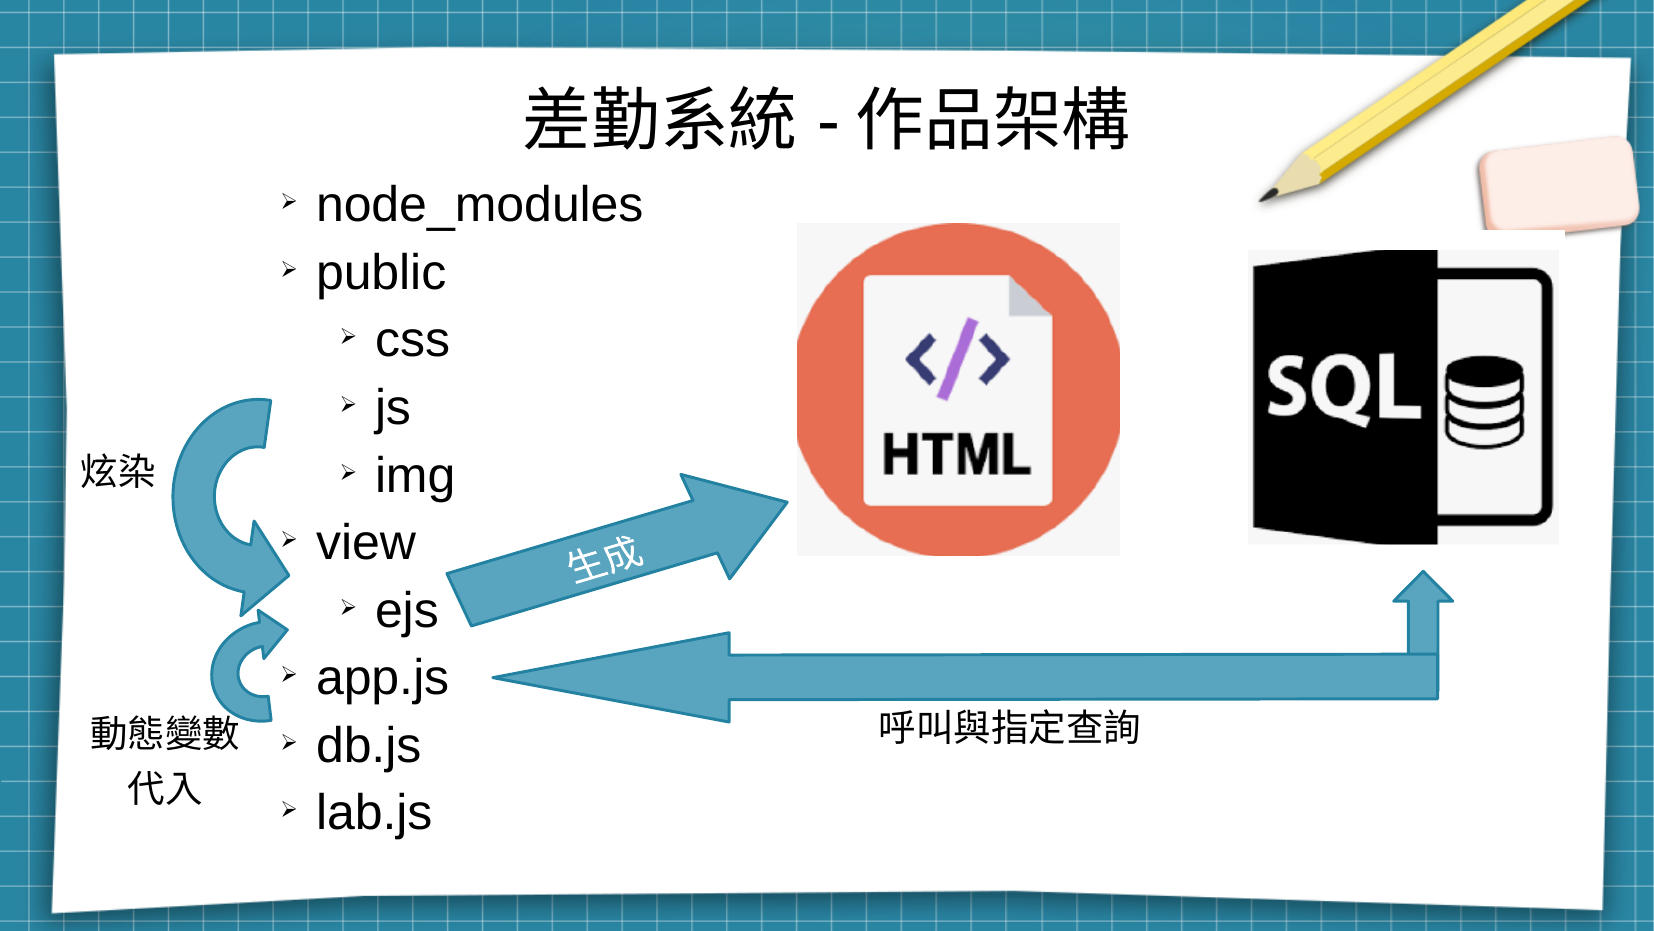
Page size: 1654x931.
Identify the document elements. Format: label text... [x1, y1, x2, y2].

picture [0, 0, 1654, 931]
text_box 呼叫與指定查詢 [744, 690, 1276, 780]
text_box 炫染 [59, 434, 178, 502]
text_box 生成 [446, 474, 788, 626]
text_box [492, 571, 1453, 723]
text_box 動態變數代入 [59, 696, 272, 841]
text_box node_modules public css js img view ejs app.js db.js lab.js [265, 169, 680, 848]
text_box [173, 399, 289, 616]
text_box [211, 610, 288, 696]
title 差勤系統-作品架構 [82, 37, 1571, 193]
